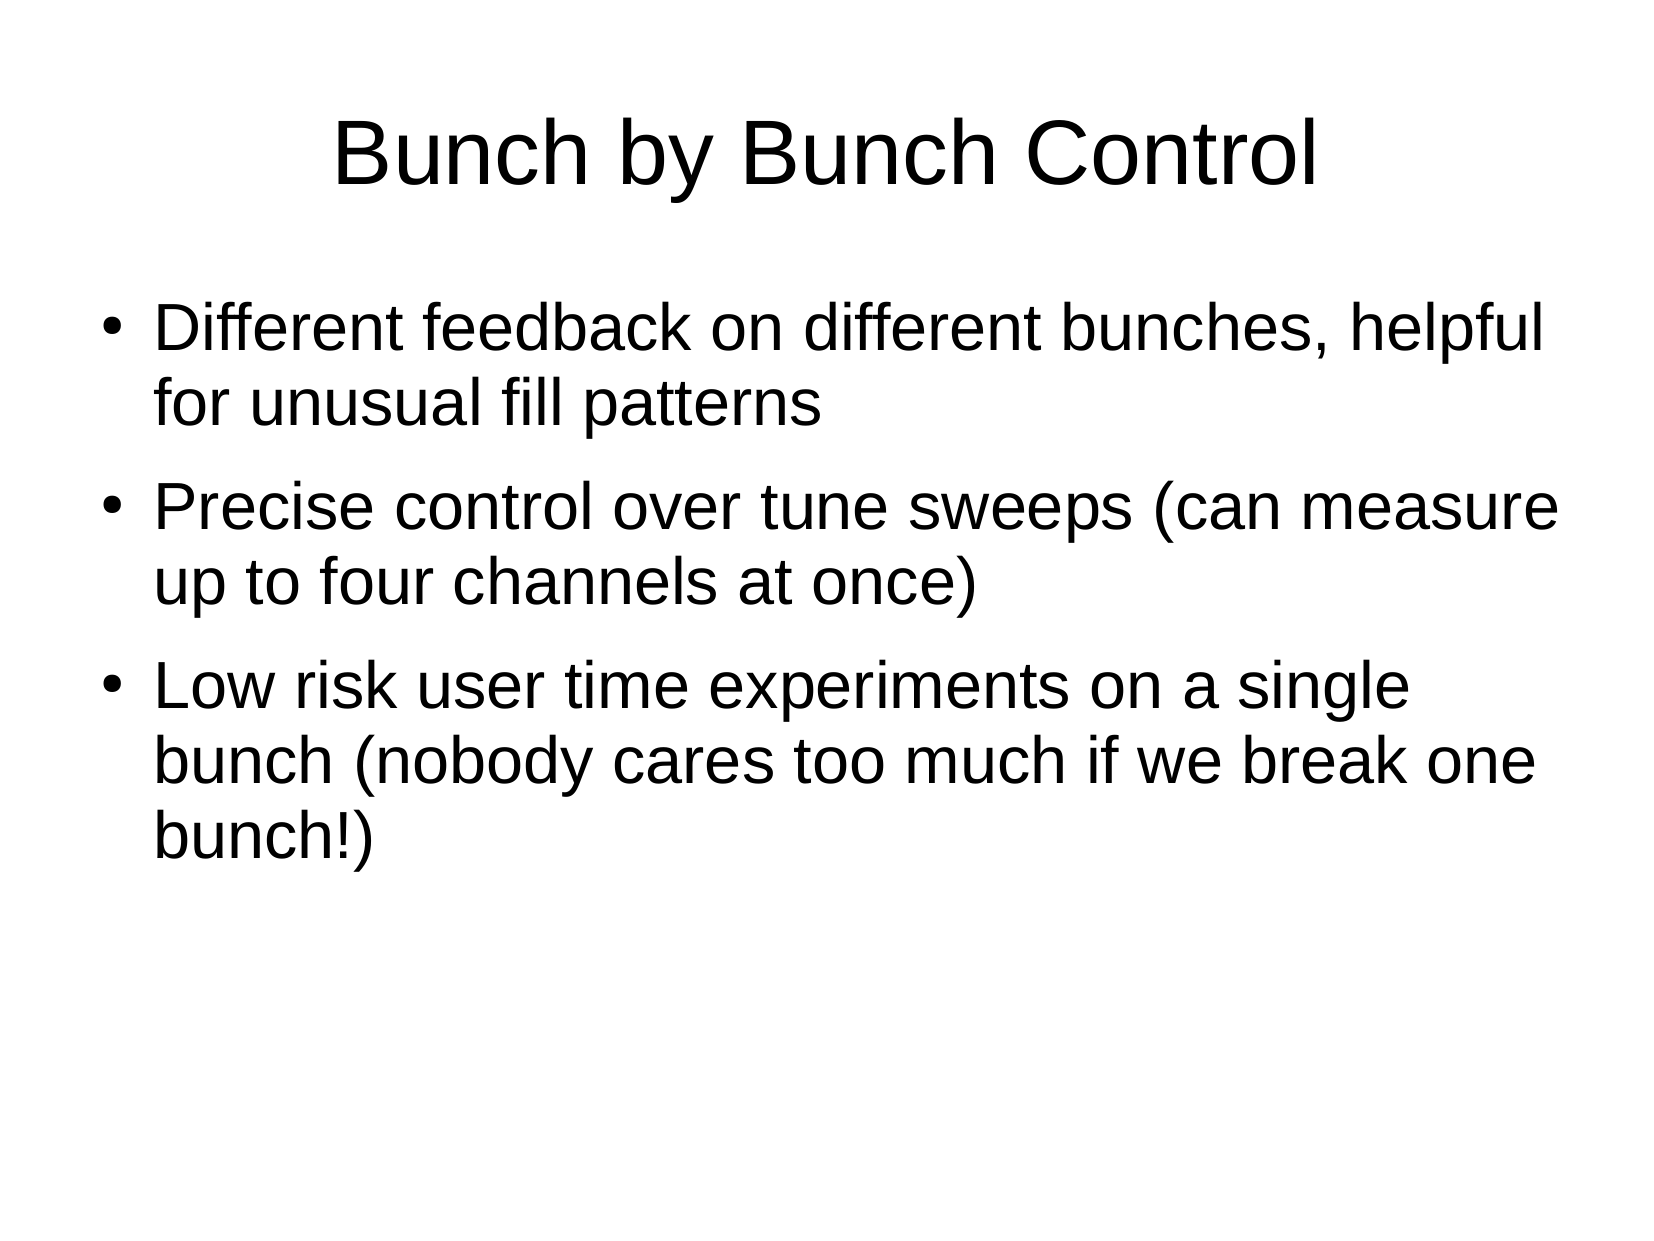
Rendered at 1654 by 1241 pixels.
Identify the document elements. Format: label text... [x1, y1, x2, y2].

title Bunch by Bunch Control [82, 49, 1571, 257]
list Different feedback on different bunches, helpful for unusual fill patterns Precise control over tune sweeps (can measure up to four channels at once) Low risk user time experiments on a single bunch (nobody cares too much if we break one bunch!) [82, 290, 1571, 1205]
